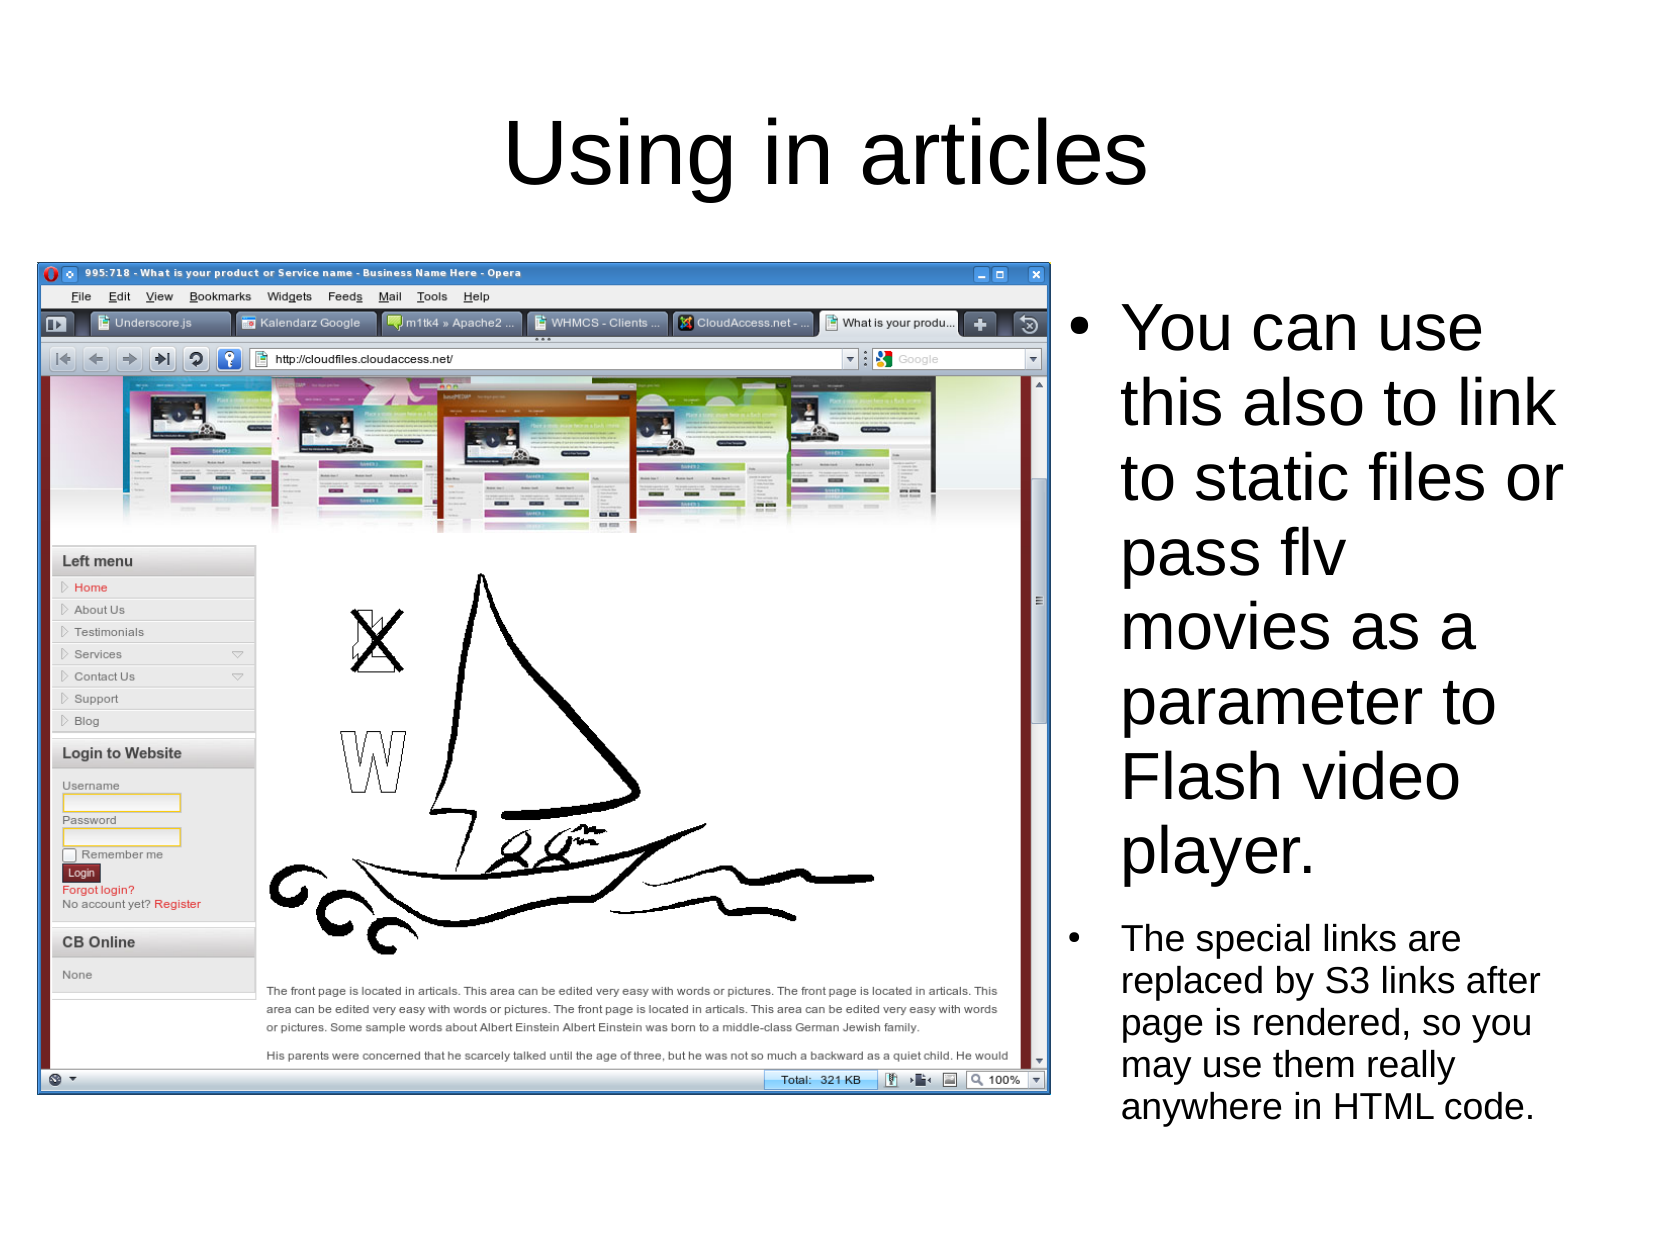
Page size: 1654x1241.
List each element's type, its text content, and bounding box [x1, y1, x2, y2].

list You can use this also to link to static files or pass flv movies as a parameter to Flash video player. The special links are replaced by S3 links after page is rendered, so you may use them really anywhere in HTML code. [1050, 290, 1572, 1201]
picture [37, 262, 1051, 1095]
title Using in articles [82, 49, 1571, 257]
